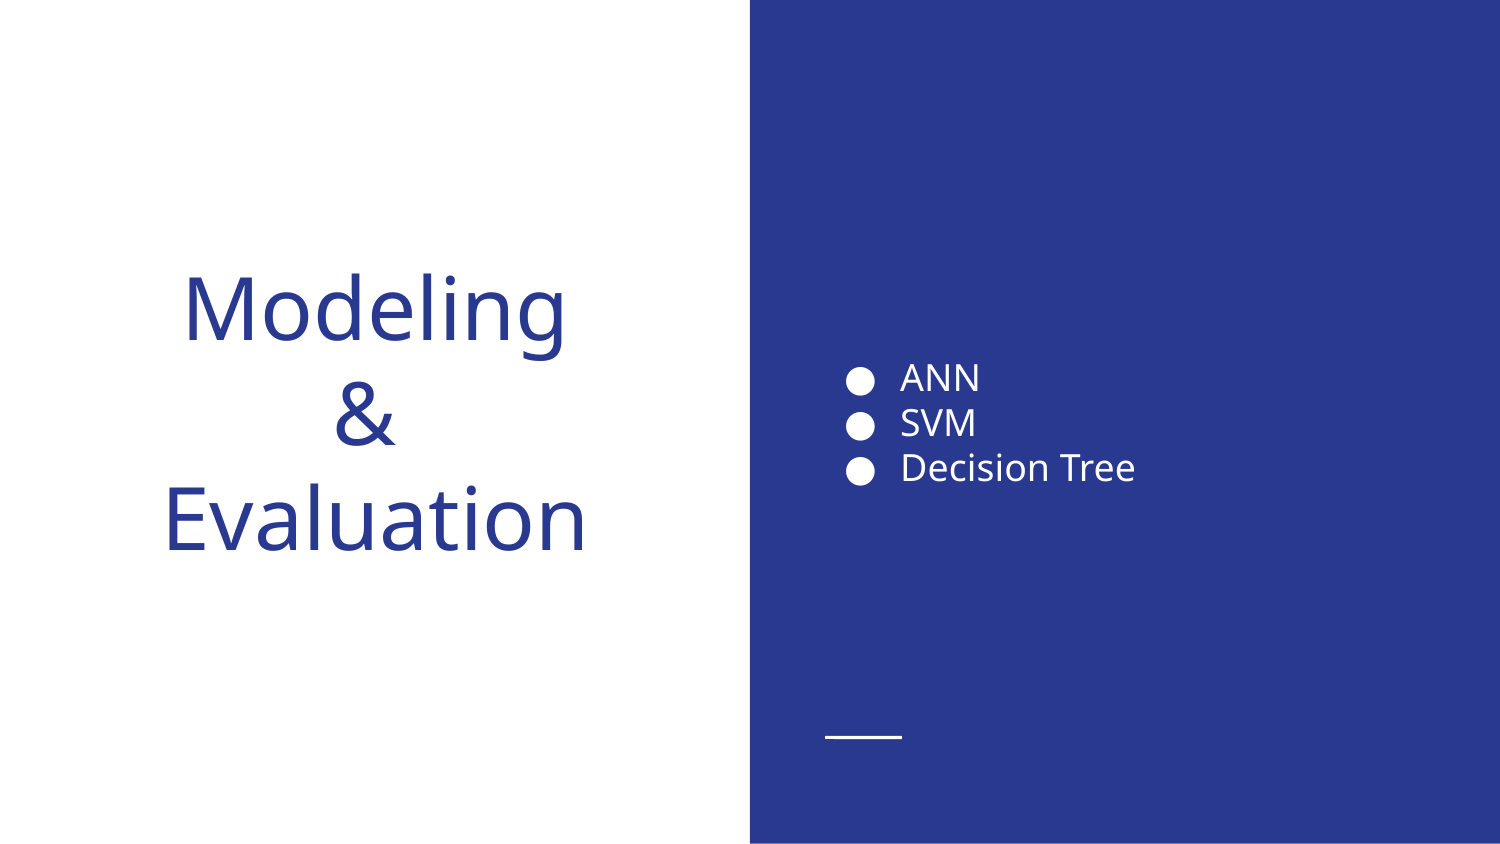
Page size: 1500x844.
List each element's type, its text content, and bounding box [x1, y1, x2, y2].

title Modeling & Evaluation [43, 326, 708, 583]
list ANN SVM Decision Tree [810, 118, 1440, 725]
